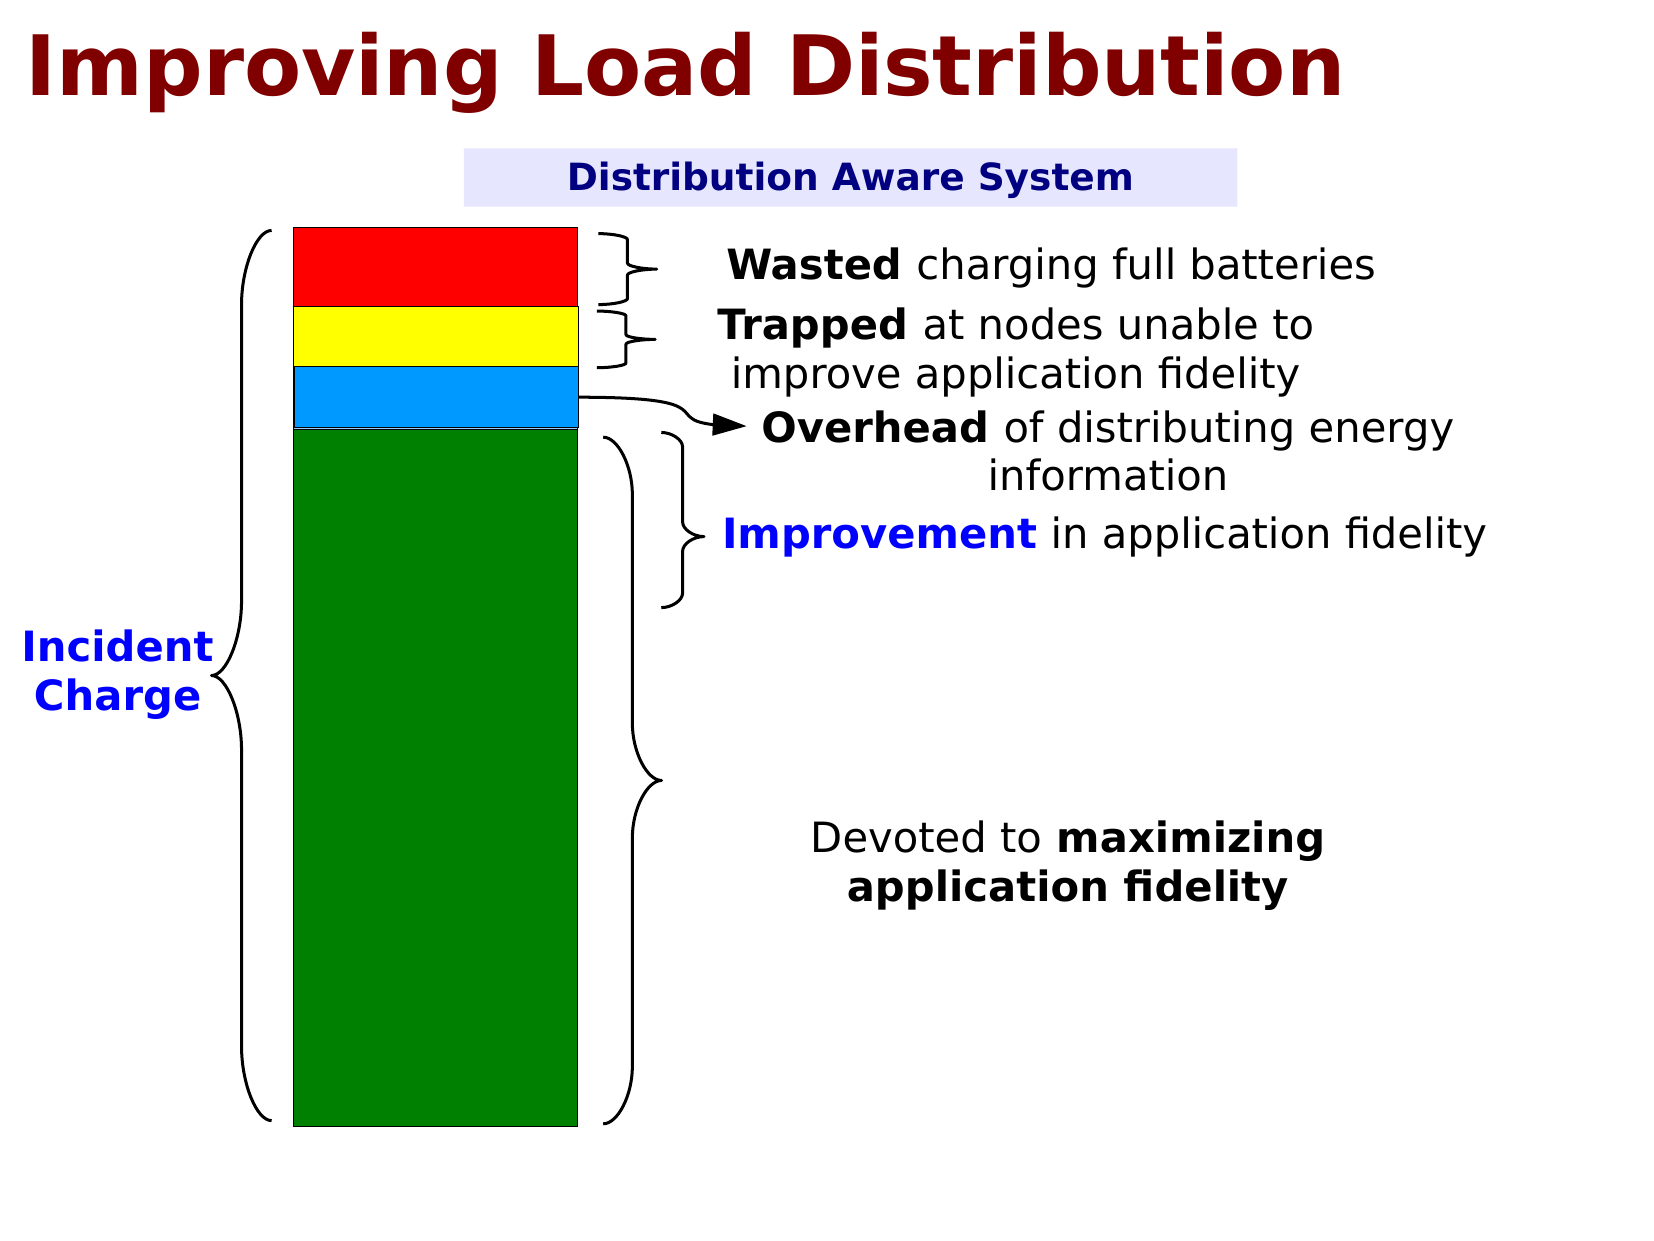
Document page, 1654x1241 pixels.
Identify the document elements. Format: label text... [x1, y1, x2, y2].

text_box Distribution Aware System [463, 148, 1238, 207]
text_box Trapped at nodes unable to improve application fidelity [651, 293, 1380, 406]
text_box [293, 227, 579, 1127]
title Improving Load Distribution [25, 18, 1438, 116]
text_box Improvement in application fidelity [697, 501, 1512, 566]
text_box Overhead of distributing energy information [700, 396, 1516, 508]
text_box Wasted charging full batteries [644, 233, 1459, 297]
text_box Incident Charge [0, 615, 236, 728]
text_box Devoted to maximizing application fidelity [663, 806, 1473, 925]
